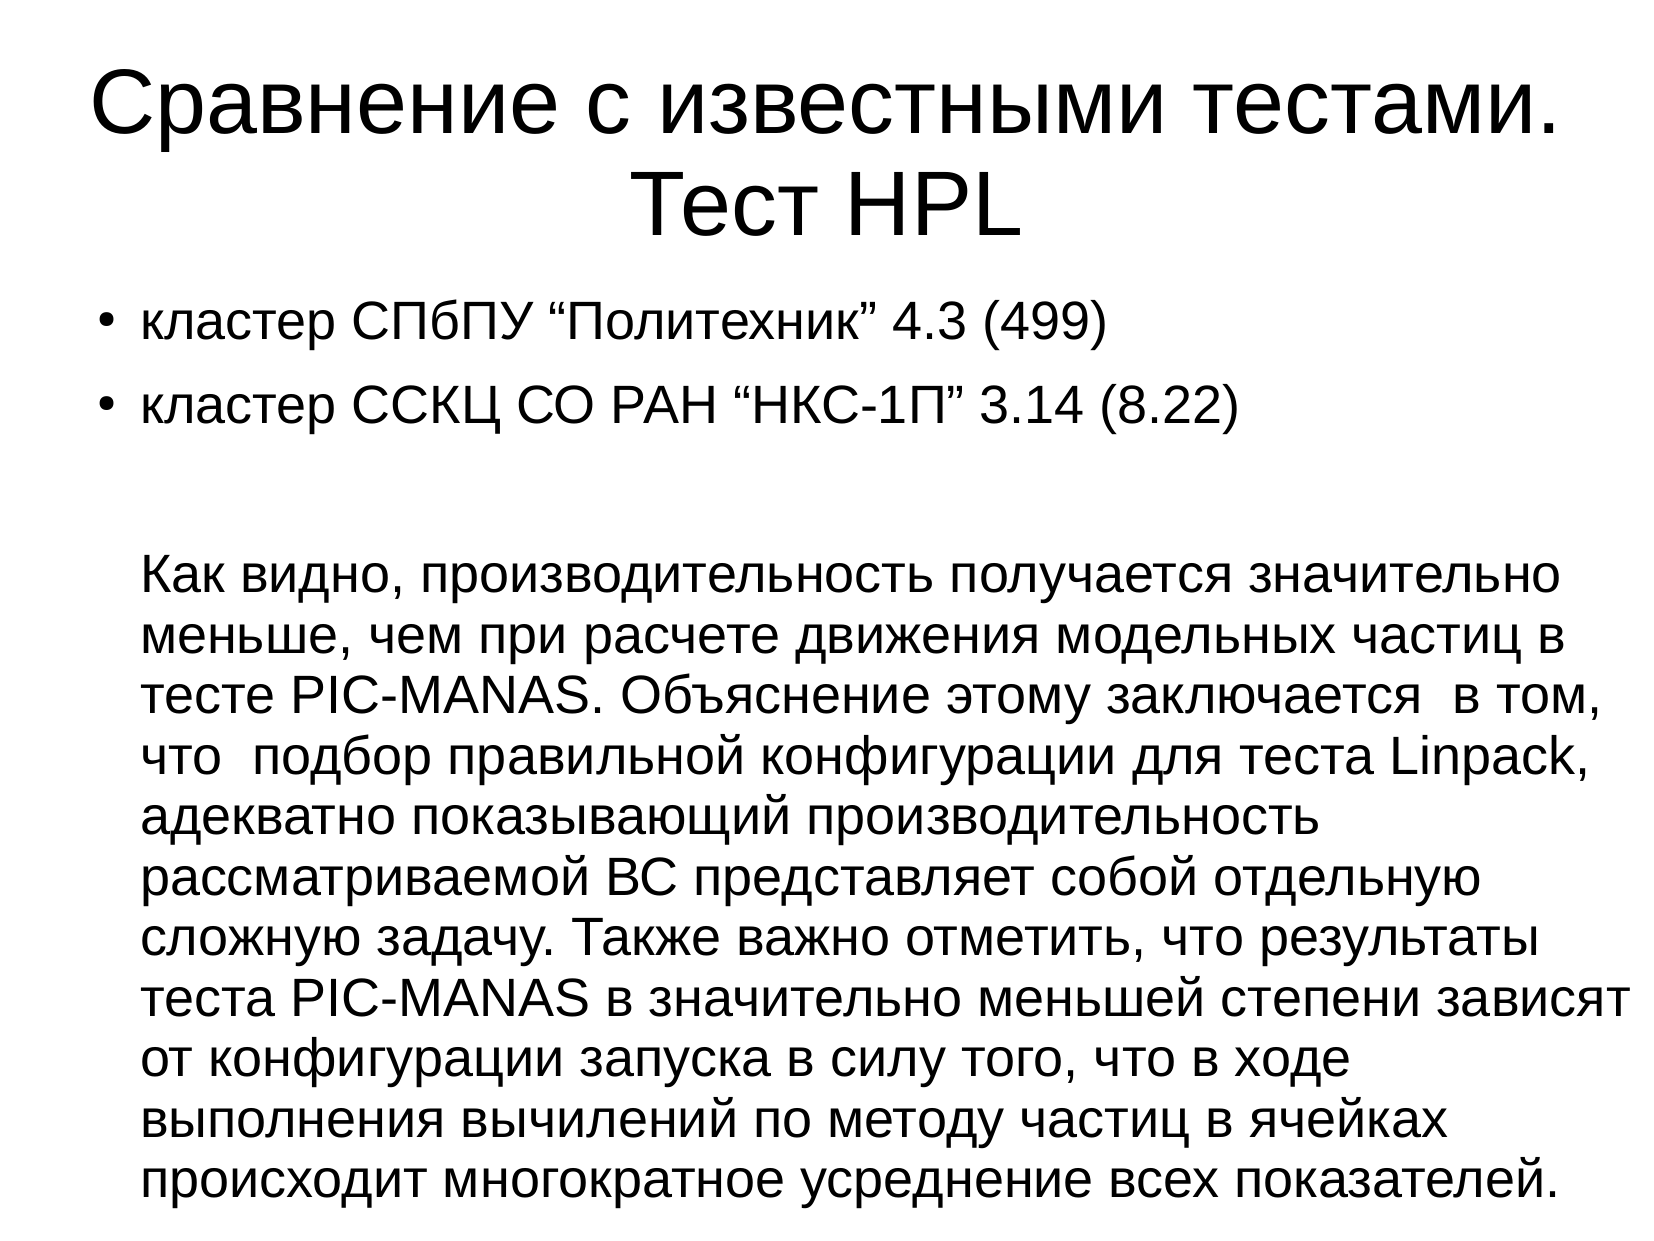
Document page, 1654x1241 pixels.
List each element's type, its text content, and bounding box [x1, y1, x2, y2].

list кластер СПбПУ “Политехник” 4.3 (499) кластер ССКЦ СО РАН “НКС-1П” 3.14 (8.22) Как видно, производительность получается значительно меньше, чем при расчете движения модельных частиц в тесте PIC-MANAS. Объяснение этому заключается в том, что подбор правильной конфигурации для теста Linpack, адекватно показывающий производительность рассматриваемой ВС представляет собой отдельную сложную задачу. Также важно отметить, что результаты теста PIC-MANAS в значительно меньшей степени зависят от конфигурации запуска в силу того, что в ходе выполнения вычилений по методу частиц в ячейках происходит многократное усреднение всех показателей. [82, 290, 1636, 1216]
title Сравнение с известными тестами. Тест HPL [82, 49, 1571, 257]
